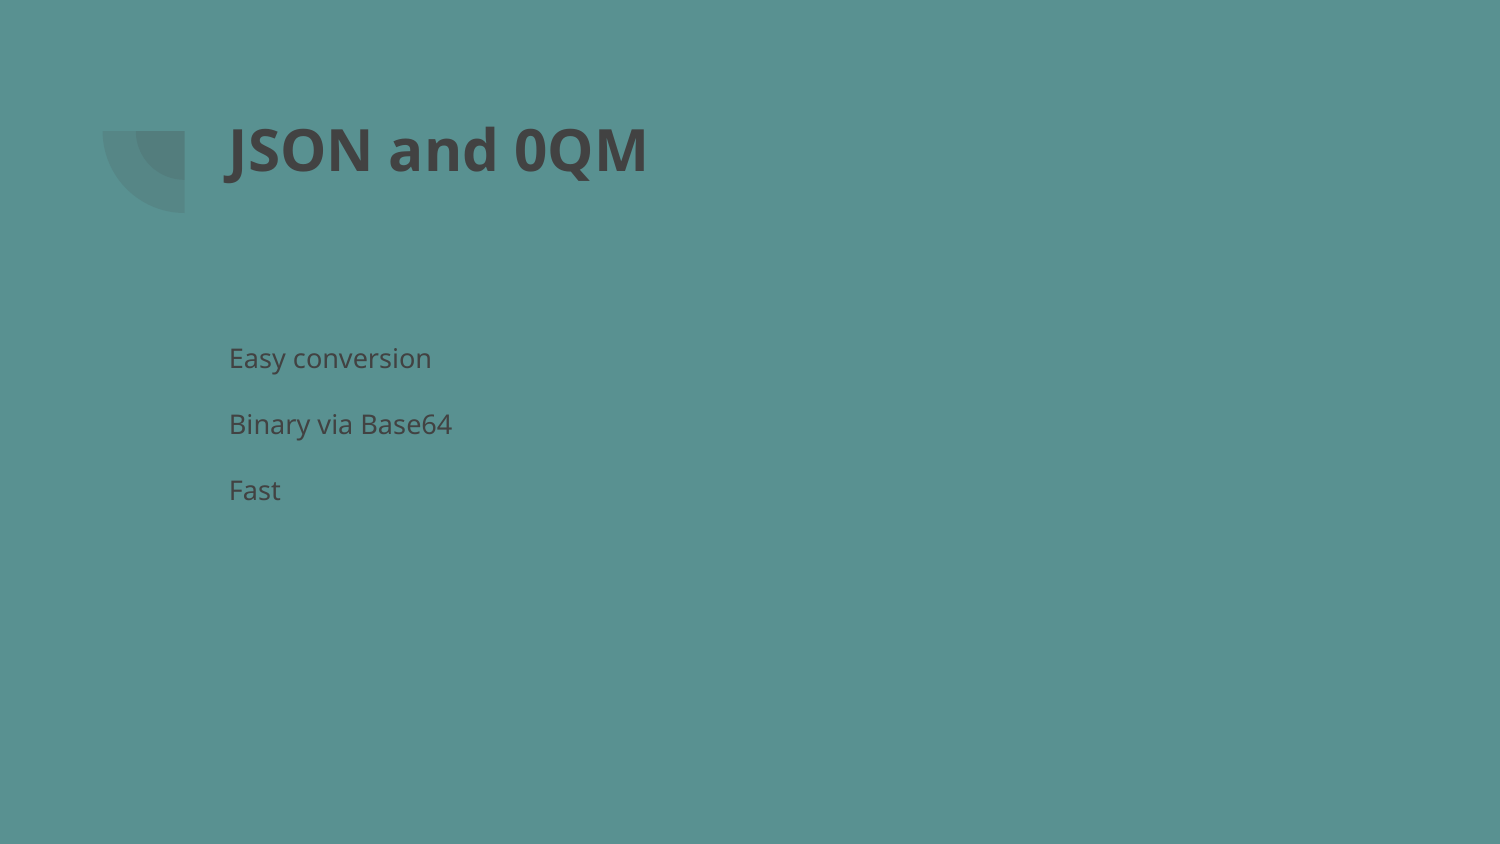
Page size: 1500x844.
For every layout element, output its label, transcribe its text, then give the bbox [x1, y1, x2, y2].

title JSON and 0QM [213, 98, 1368, 263]
list Easy conversion Binary via Base64 Fast [213, 326, 1368, 744]
